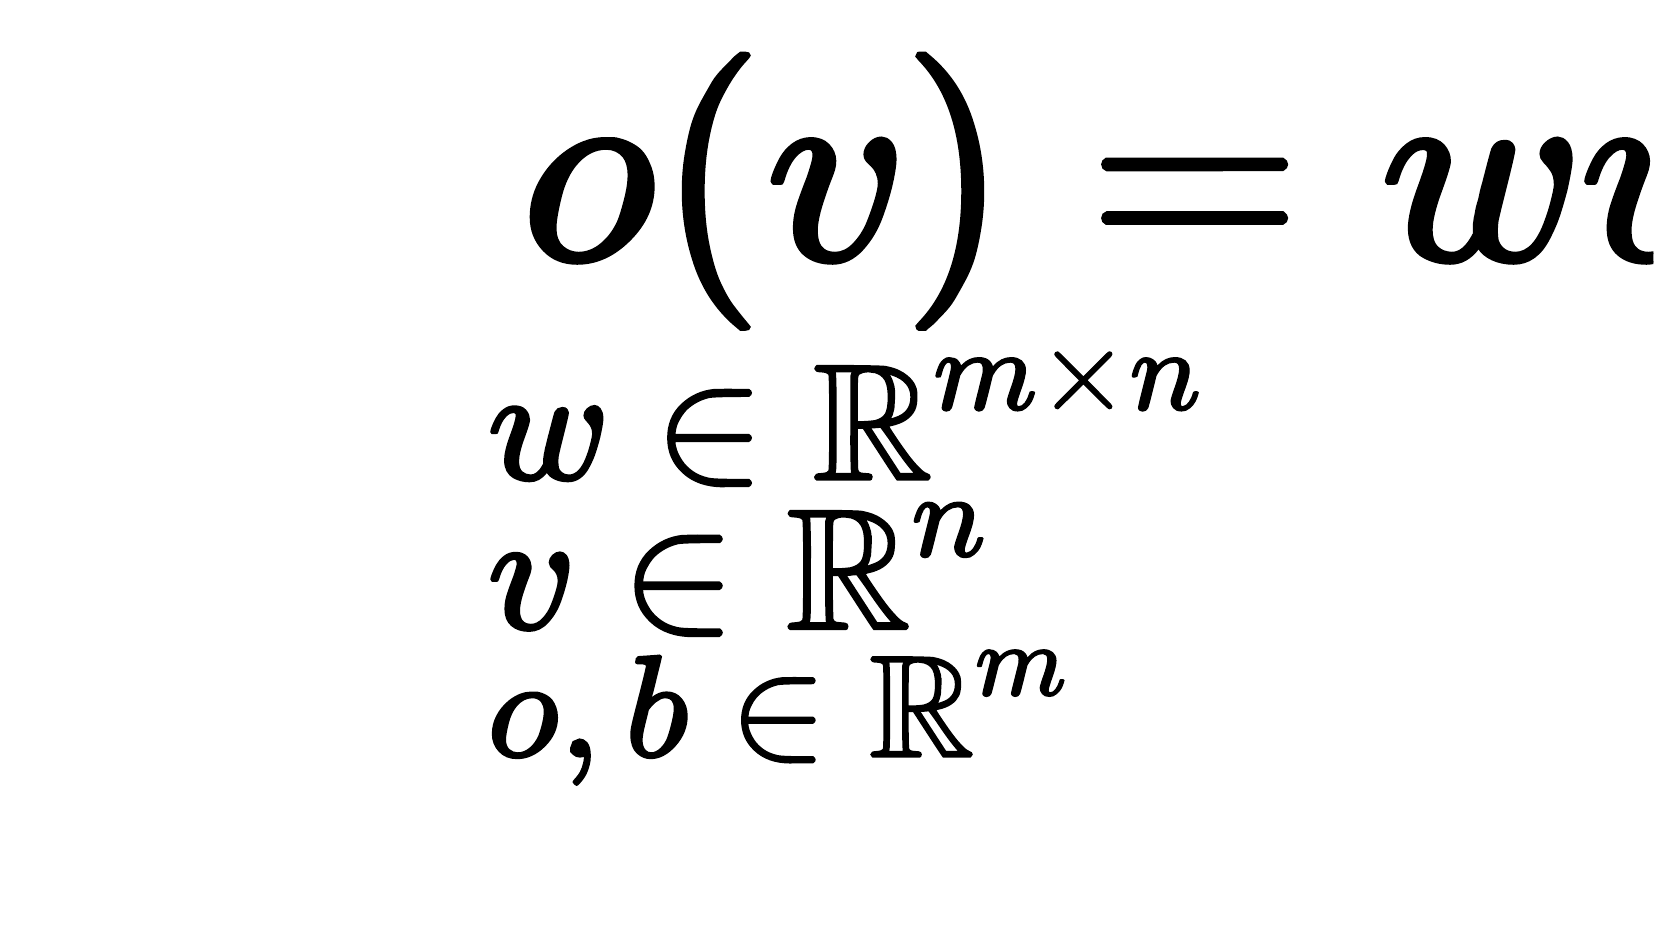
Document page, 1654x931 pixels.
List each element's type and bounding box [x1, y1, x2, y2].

picture [521, 45, 1654, 338]
picture [487, 347, 1219, 492]
picture [487, 497, 1004, 642]
picture [487, 645, 1082, 790]
